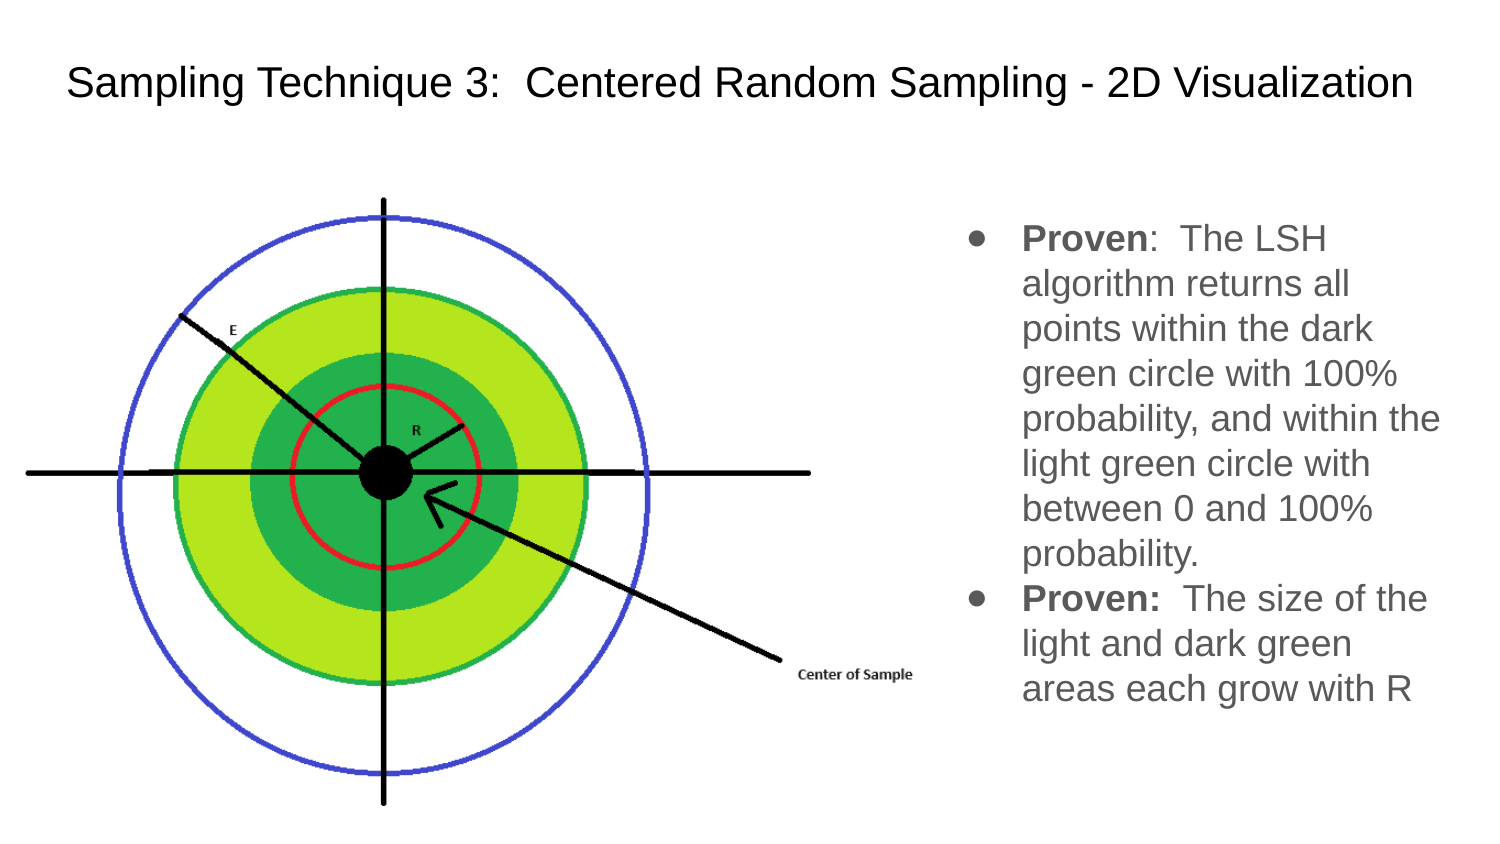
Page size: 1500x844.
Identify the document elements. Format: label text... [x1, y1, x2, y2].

text_box Proven: The LSH algorithm returns all points within the dark green circle with 100% probability, and within the light green circle with between 0 and 100% probability. Proven: The size of the light and dark green areas each grow with R [931, 198, 1465, 811]
picture [7, 191, 921, 818]
title Sampling Technique 3: Centered Random Sampling - 2D Visualization [51, 39, 1449, 134]
